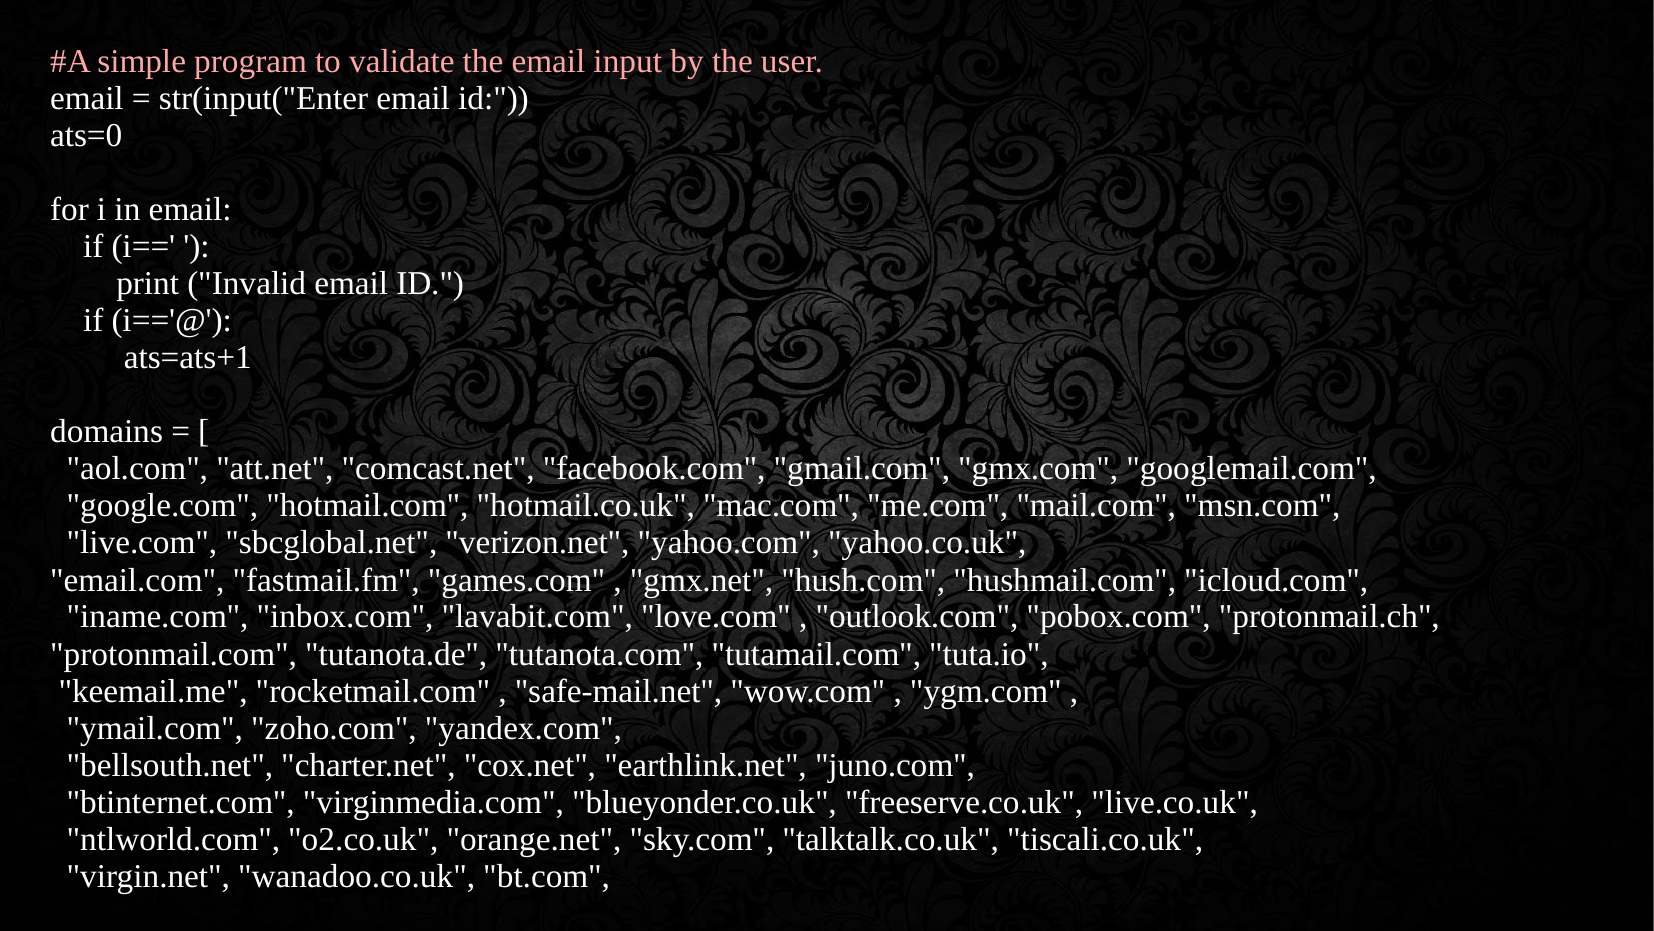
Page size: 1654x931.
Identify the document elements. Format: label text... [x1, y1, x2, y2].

picture [0, 0, 1654, 931]
text_box #A simple program to validate the email input by the user. email = str(input("Enter email id:")) ats=0 for i in email: if (i==' '): print ("Invalid email ID.") if (i=='@'): ats=ats+1 domains = [ "aol.com", "att.net", "comcast.net", "facebook.com", "gmail.com", "gmx.com", "googlemail.com", "google.com", "hotmail.com", "hotmail.co.uk", "mac.com", "me.com", "mail.com", "msn.com", "live.com", "sbcglobal.net", "verizon.net", "yahoo.com", "yahoo.co.uk", "email.com", "fastmail.fm", "games.com" , "gmx.net", "hush.com", "hushmail.com", "icloud.com", "iname.com", "inbox.com", "lavabit.com", "love.com" , "outlook.com", "pobox.com", "protonmail.ch", "protonmail.com", "tutanota.de", "tutanota.com", "tutamail.com", "tuta.io", "keemail.me", "rocketmail.com" , "safe-mail.net", "wow.com" , "ygm.com" , "ymail.com", "zoho.com", "yandex.com", "bellsouth.net", "charter.net", "cox.net", "earthlink.net", "juno.com", "btinternet.com", "virginmedia.com", "blueyonder.co.uk", "freeserve.co.uk", "live.co.uk", "ntlworld.com", "o2.co.uk", "orange.net", "sky.com", "talktalk.co.uk", "tiscali.co.uk", "virgin.net", "wanadoo.co.uk", "bt.com", [35, 35, 1583, 906]
